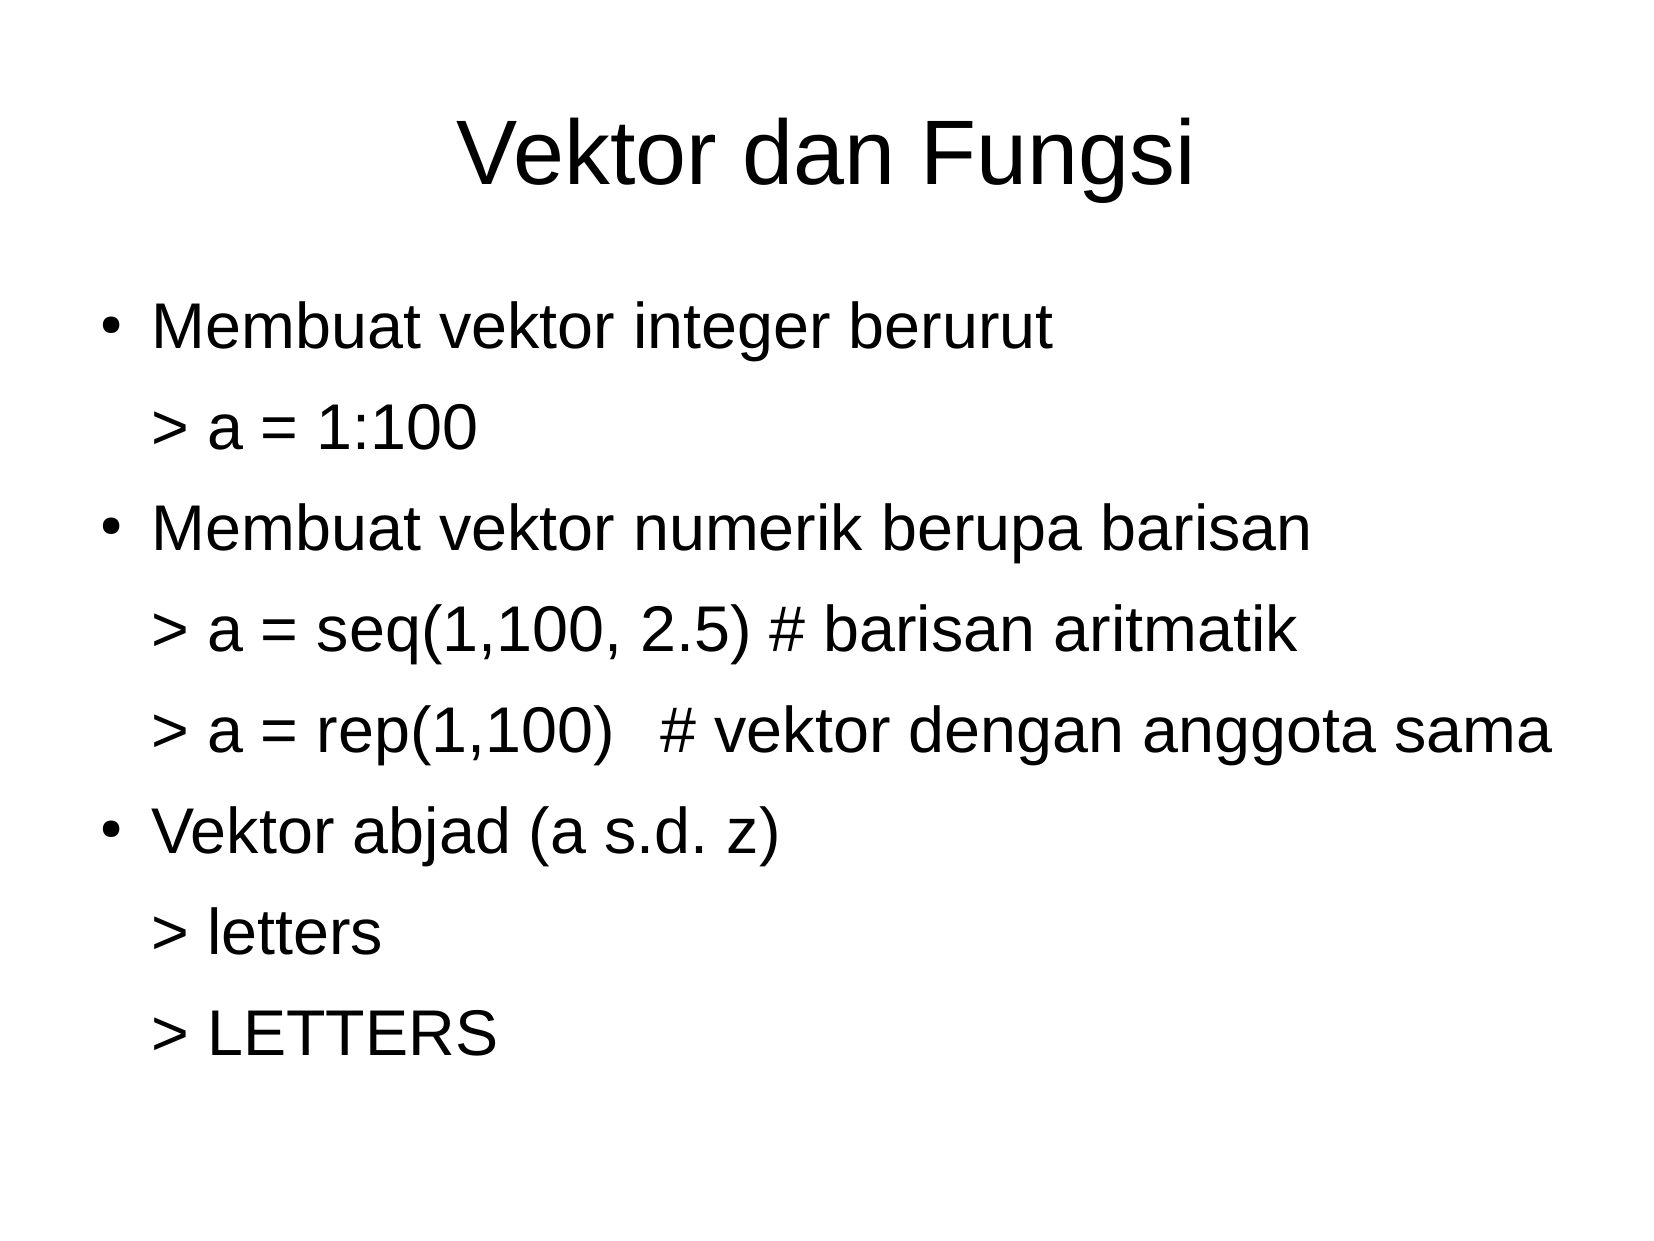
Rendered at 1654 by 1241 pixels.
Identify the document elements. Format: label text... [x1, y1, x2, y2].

title Vektor dan Fungsi [82, 49, 1571, 257]
list Membuat vektor integer berurut > a = 1:100 Membuat vektor numerik berupa barisan > a = seq(1,100, 2.5) # barisan aritmatik > a = rep(1,100) # vektor dengan anggota sama Vektor abjad (a s.d. z) > letters > LETTERS [82, 290, 1571, 1081]
